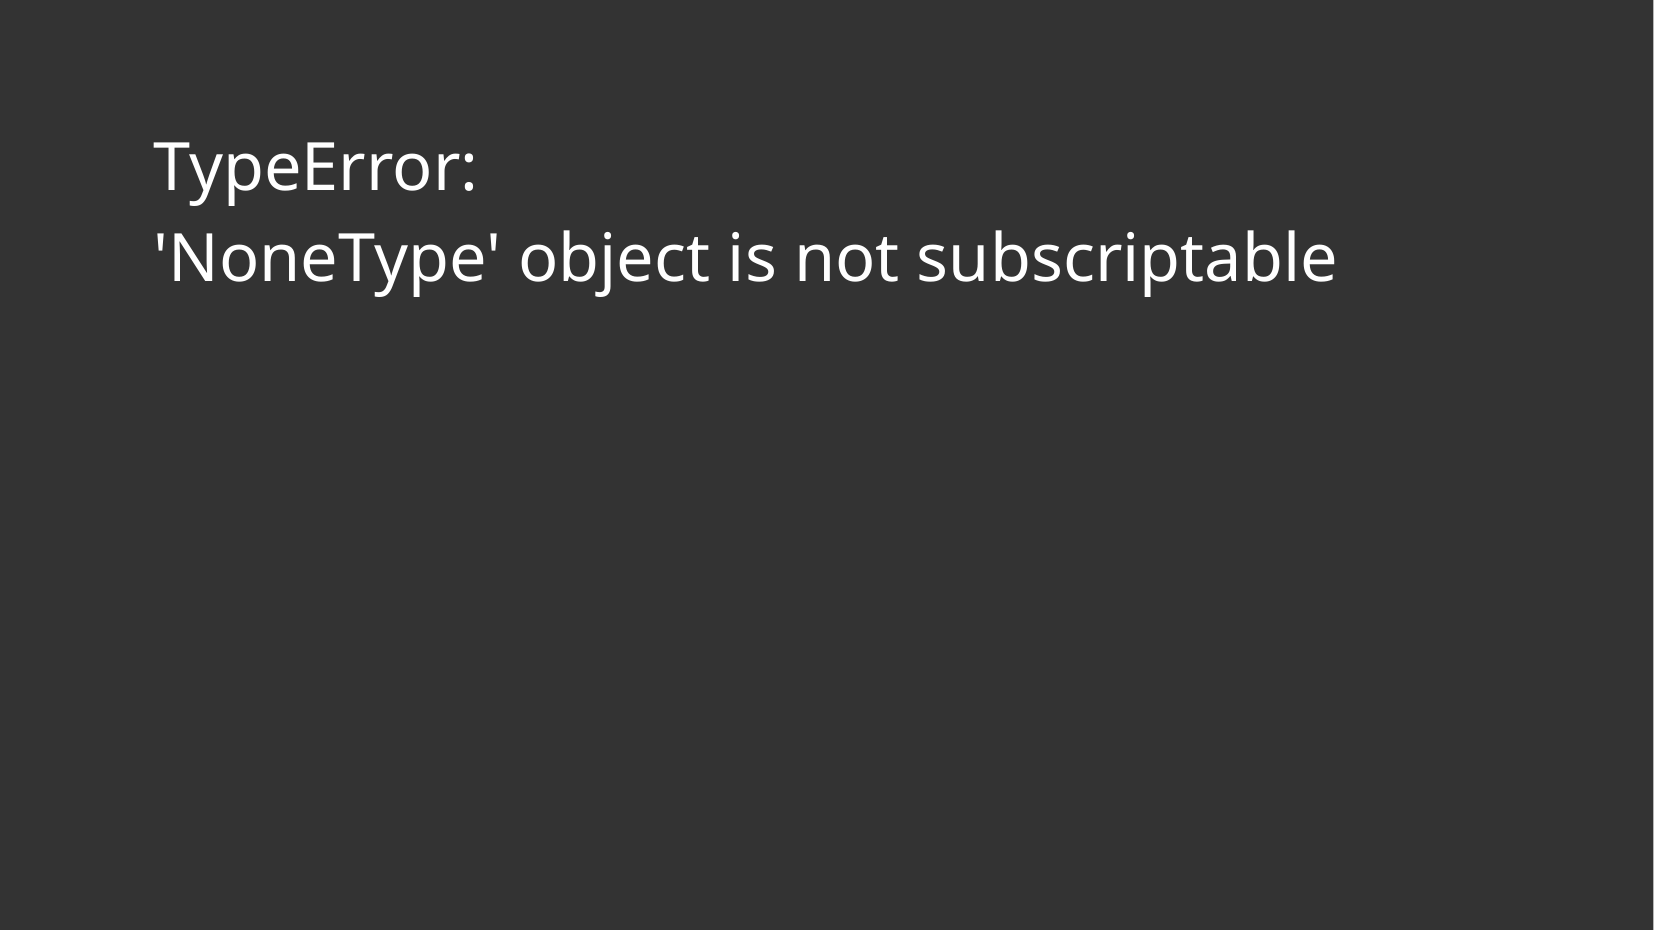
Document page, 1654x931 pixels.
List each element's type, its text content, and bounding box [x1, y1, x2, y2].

list TypeError: 'NoneType' object is not subscriptable [82, 119, 1571, 839]
